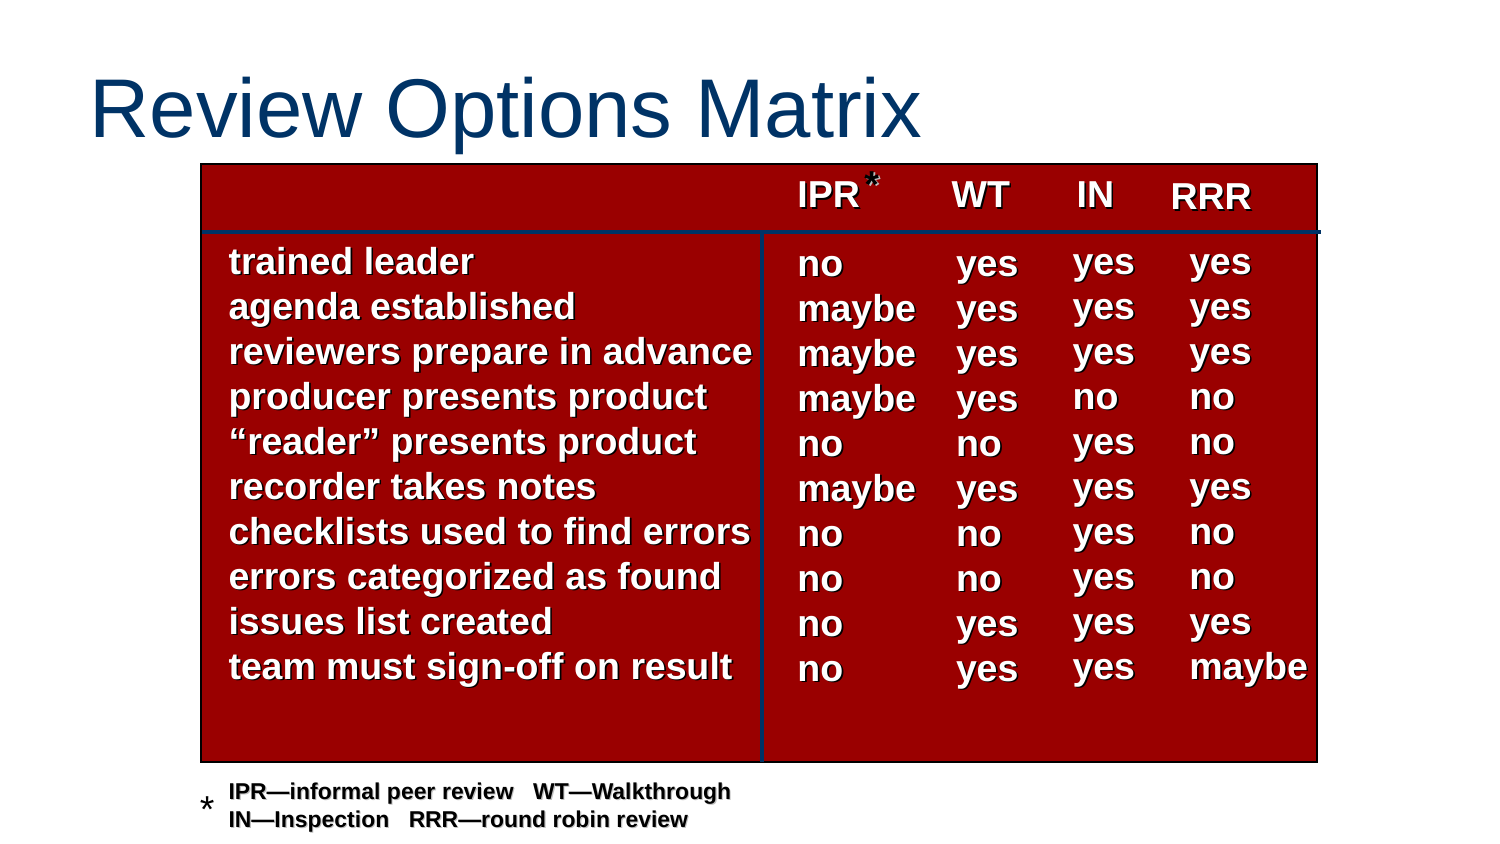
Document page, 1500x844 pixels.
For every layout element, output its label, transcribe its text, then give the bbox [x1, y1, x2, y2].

title Review Options Matrix [75, 33, 1425, 175]
text_box IN [1061, 162, 1130, 223]
text_box [769, 234, 1318, 762]
text_box * [849, 152, 894, 212]
text_box trained leader agenda established reviewers prepare in advance producer presents product “reader” presents product recorder takes notes checklists used to find errors errors categorized as found issues list created team must sign-off on result IPR—informal peer review WT—Walkthrough IN—Inspection RRR—round robin review [213, 234, 769, 839]
text_box yes yes yes yes no yes no no yes yes [941, 234, 1034, 697]
text_box * [184, 777, 230, 838]
text_box WT [936, 162, 1026, 223]
text_box [200, 175, 1318, 762]
text_box IPR [782, 162, 876, 223]
text_box yes yes yes no yes yes yes yes yes yes [1057, 234, 1150, 694]
text_box RRR [1155, 165, 1267, 225]
text_box no maybe maybe maybe no maybe no no no no [782, 234, 932, 697]
text_box yes yes yes no no yes no no yes maybe [1174, 229, 1323, 694]
